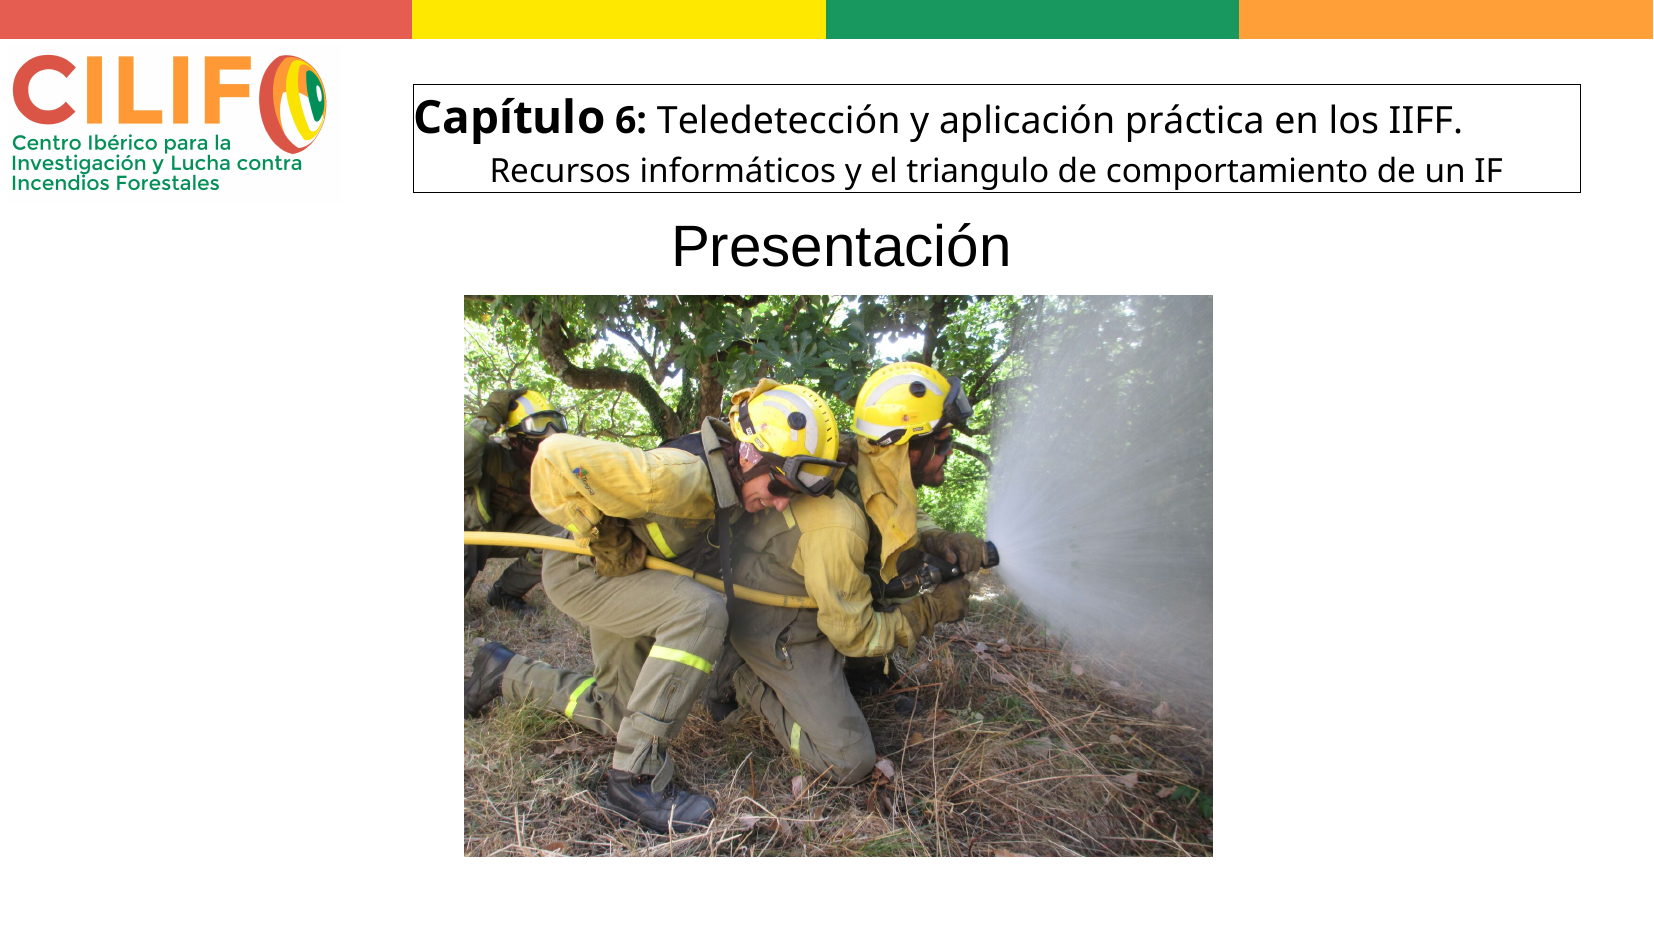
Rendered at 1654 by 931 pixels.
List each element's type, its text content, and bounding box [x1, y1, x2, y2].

picture [8, 45, 342, 205]
title Presentación [206, 167, 1477, 325]
picture [464, 295, 1213, 857]
